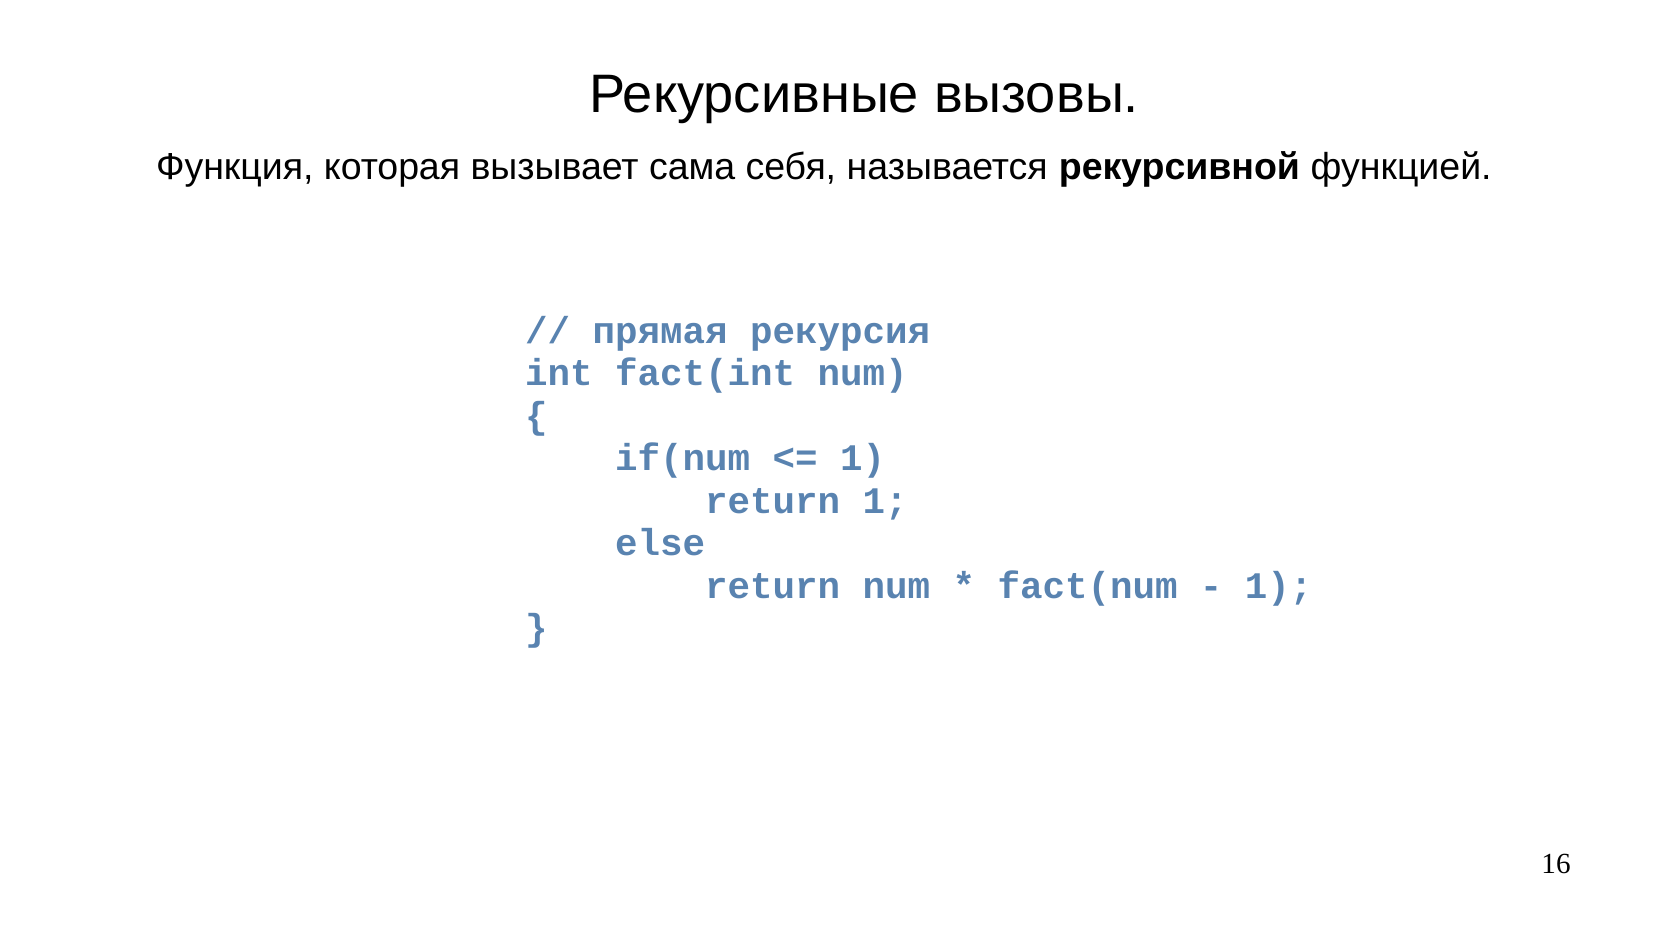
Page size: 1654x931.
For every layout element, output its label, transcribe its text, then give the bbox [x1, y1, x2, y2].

list // прямая рекурсия int fact(int num) { if(num <= 1) return 1; else return num * fact(num - 1); } [525, 311, 1336, 691]
text_box Функция, которая вызывает сама себя, называется рекурсивной функцией. [141, 138, 1606, 237]
title Рекурсивные вызовы. [82, 37, 1571, 151]
